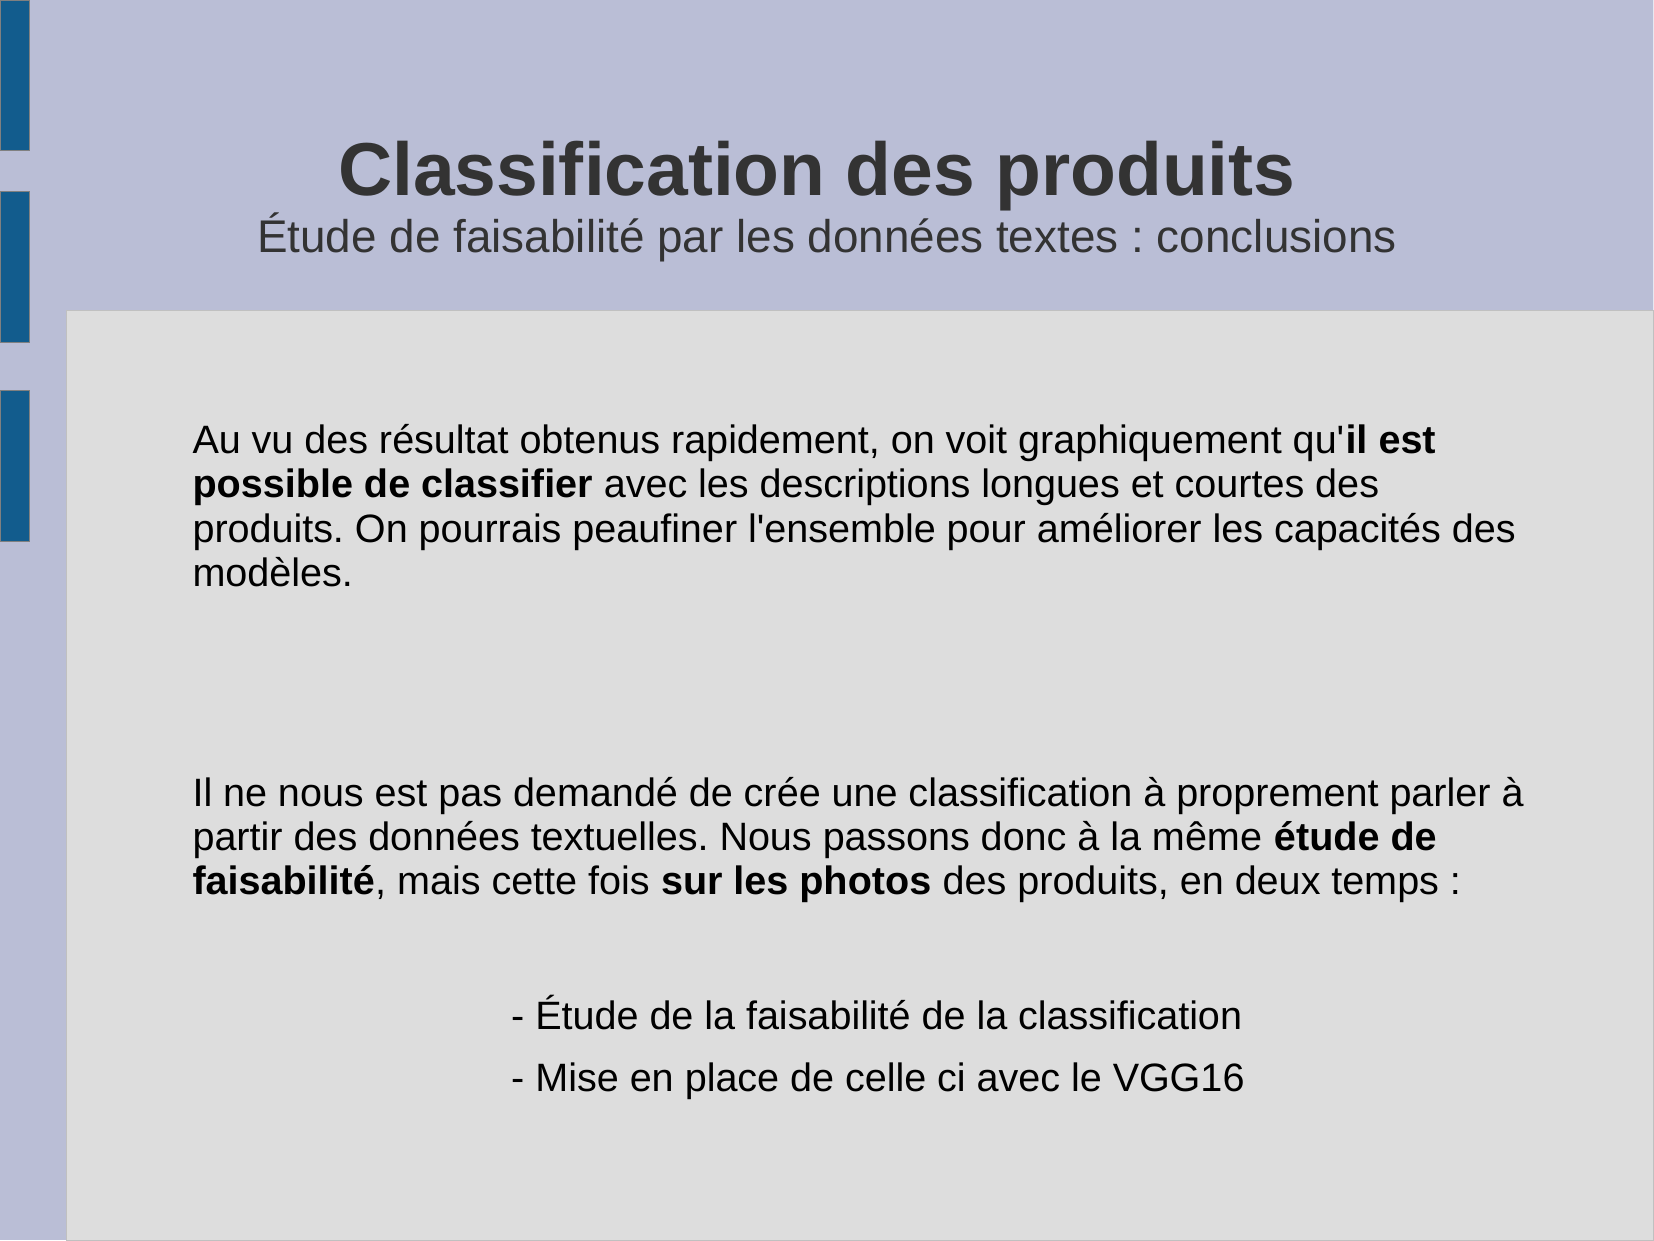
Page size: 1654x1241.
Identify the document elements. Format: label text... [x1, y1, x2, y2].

list Au vu des résultat obtenus rapidement, on voit graphiquement qu'il est possible de classifier avec les descriptions longues et courtes des produits. On pourrais peaufiner l'ensemble pour améliorer les capacités des modèles. Il ne nous est pas demandé de crée une classification à proprement parler à partir des données textuelles. Nous passons donc à la même étude de faisabilité, mais cette fois sur les photos des produits, en deux temps : - Étude de la faisabilité de la classification - Mise en place de celle ci avec le VGG16 [121, 344, 1534, 1127]
title Classification des produits Étude de faisabilité par les données textes : conclusions [121, 91, 1534, 299]
